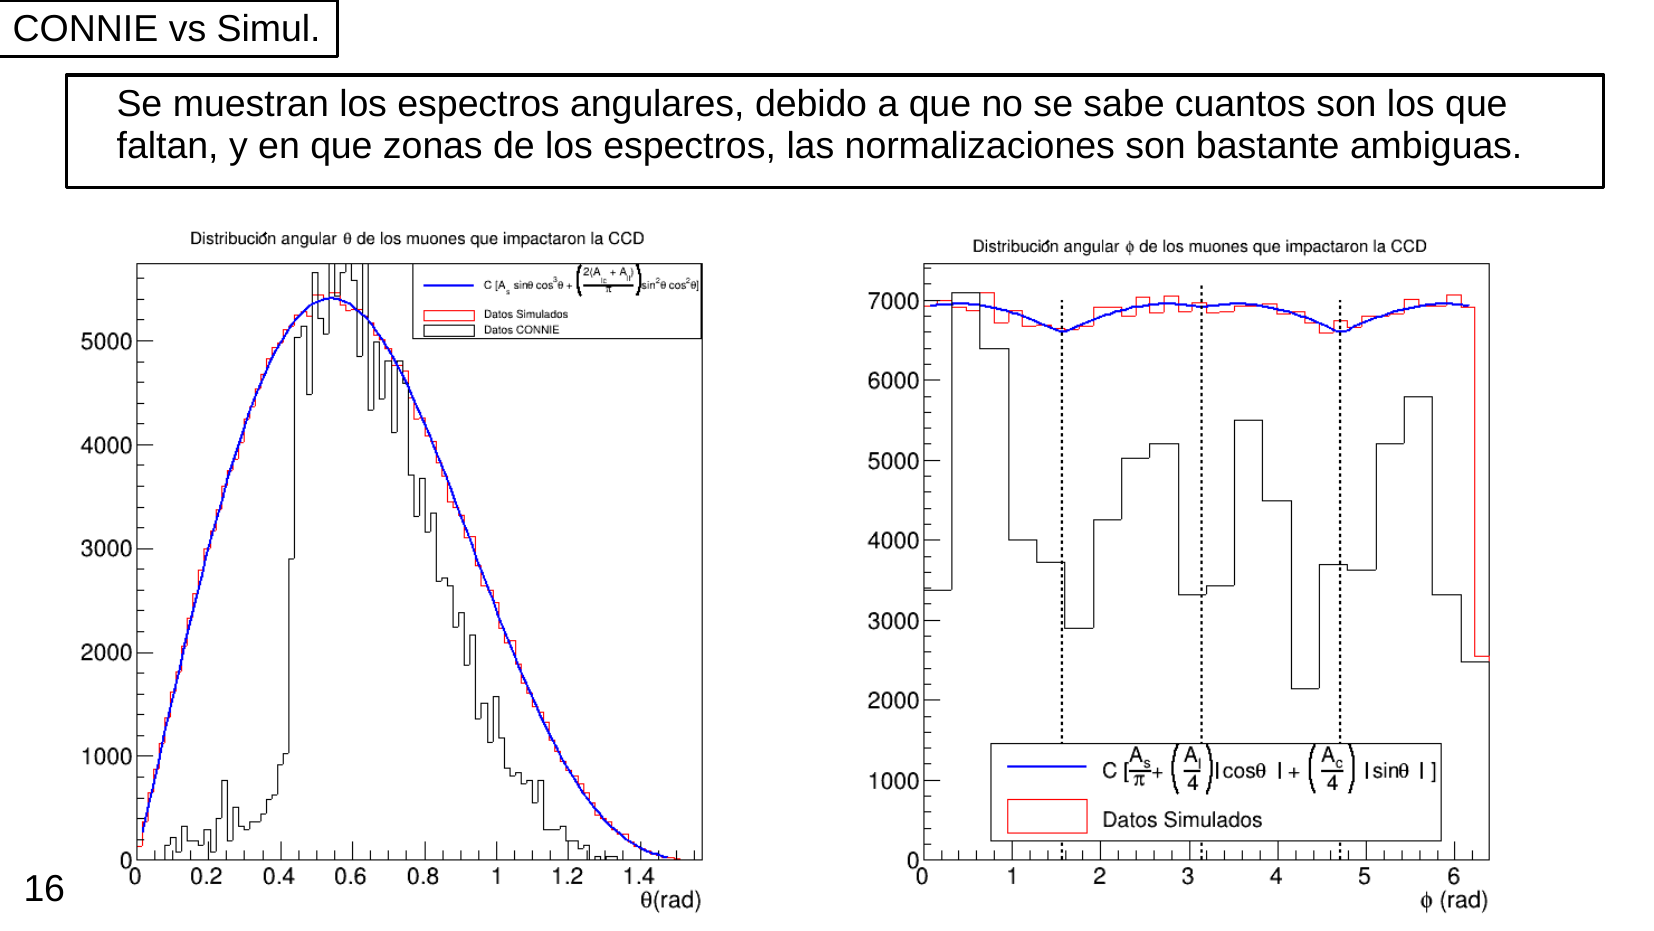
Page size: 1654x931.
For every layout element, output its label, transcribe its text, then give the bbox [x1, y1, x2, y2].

text_box Se muestran los espectros angulares, debido a que no se sabe cuantos son los que faltan, y en que zonas de los espectros, las normalizaciones son bastante ambiguas. [66, 75, 1604, 188]
picture [862, 224, 1501, 931]
text_box <number> [8, 860, 75, 931]
text_box CONNIE vs Simul. [0, 0, 338, 57]
picture [75, 224, 714, 931]
